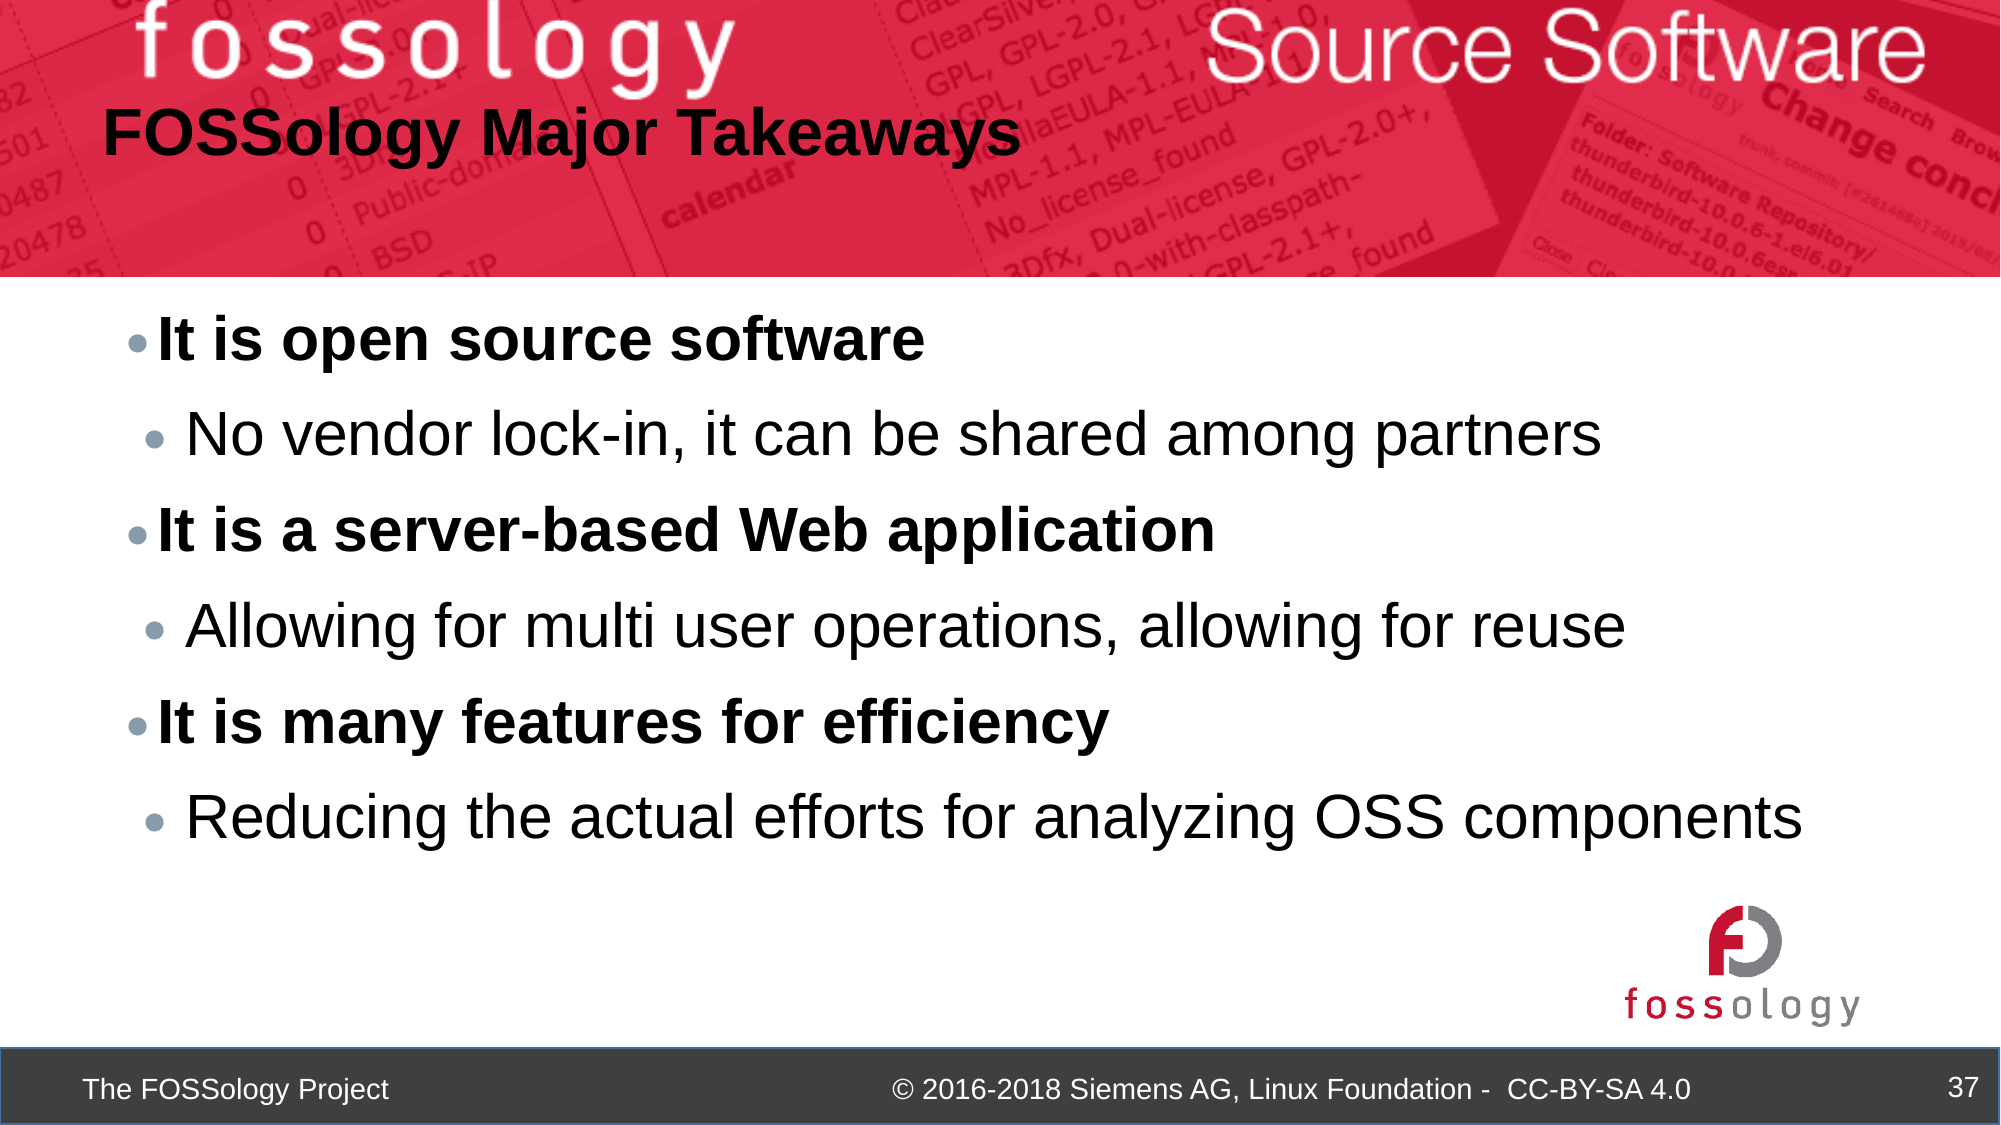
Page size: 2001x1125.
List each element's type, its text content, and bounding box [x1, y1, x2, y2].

text_box FOSSology Major Takeaways [0, 0, 2000, 208]
text_box It is open source software No vendor lock-in, it can be shared among partners It is a server-based Web application Allowing for multi user operations, allowing for reuse It is many features for efficiency Reducing the actual efforts for analyzing OSS components [118, 231, 1913, 1032]
picture [0, 0, 2001, 277]
